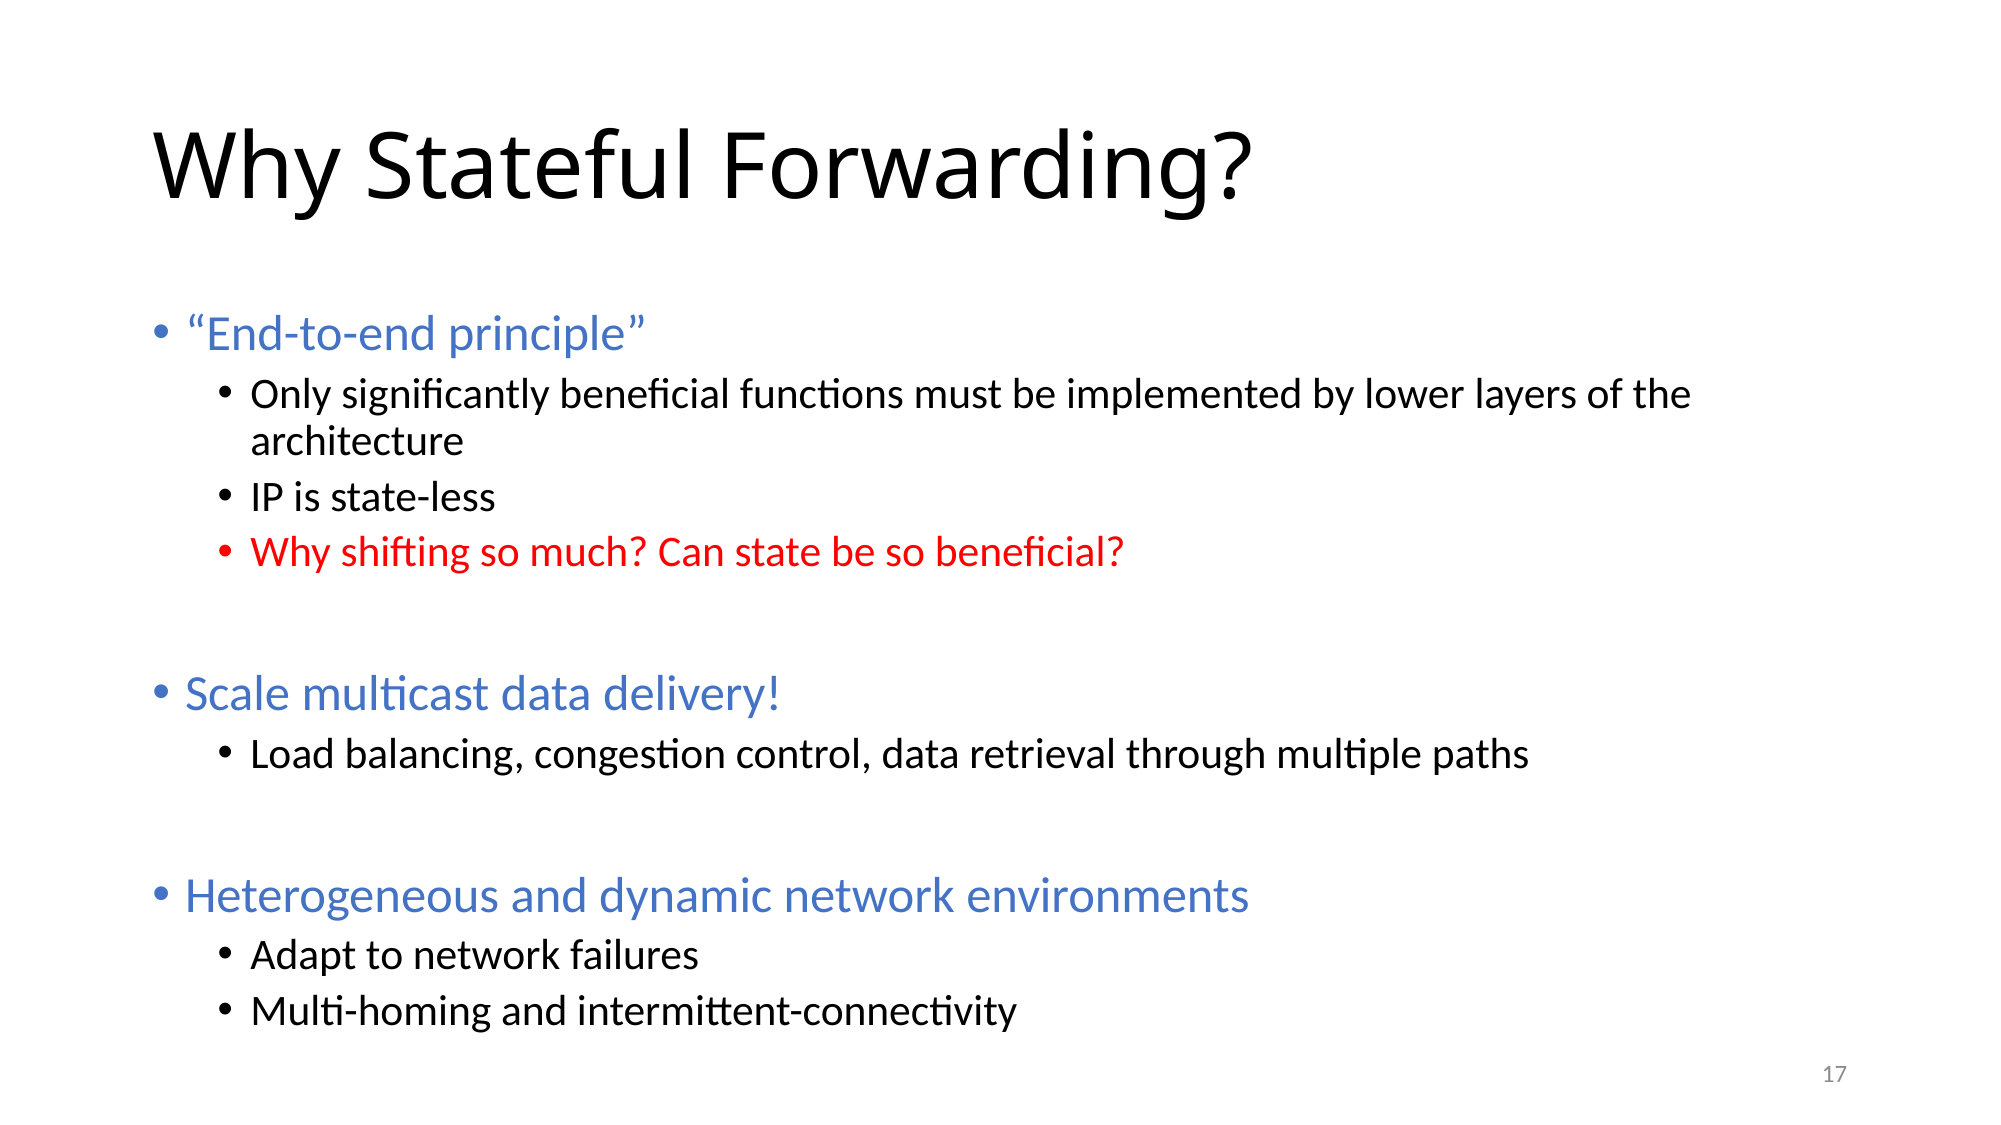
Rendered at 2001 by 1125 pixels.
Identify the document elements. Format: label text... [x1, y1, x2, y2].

slide_number <number> [1412, 1042, 1863, 1103]
list “End-to-end principle” Only significantly beneficial functions must be implemented by lower layers of the architecture IP is state-less Why shifting so much? Can state be so beneficial? Scale multicast data delivery! Load balancing, congestion control, data retrieval through multiple paths Heterogeneous and dynamic network environments Adapt to network failures Multi-homing and intermittent-connectivity [137, 299, 1863, 1043]
title Why Stateful Forwarding? [137, 59, 1863, 278]
